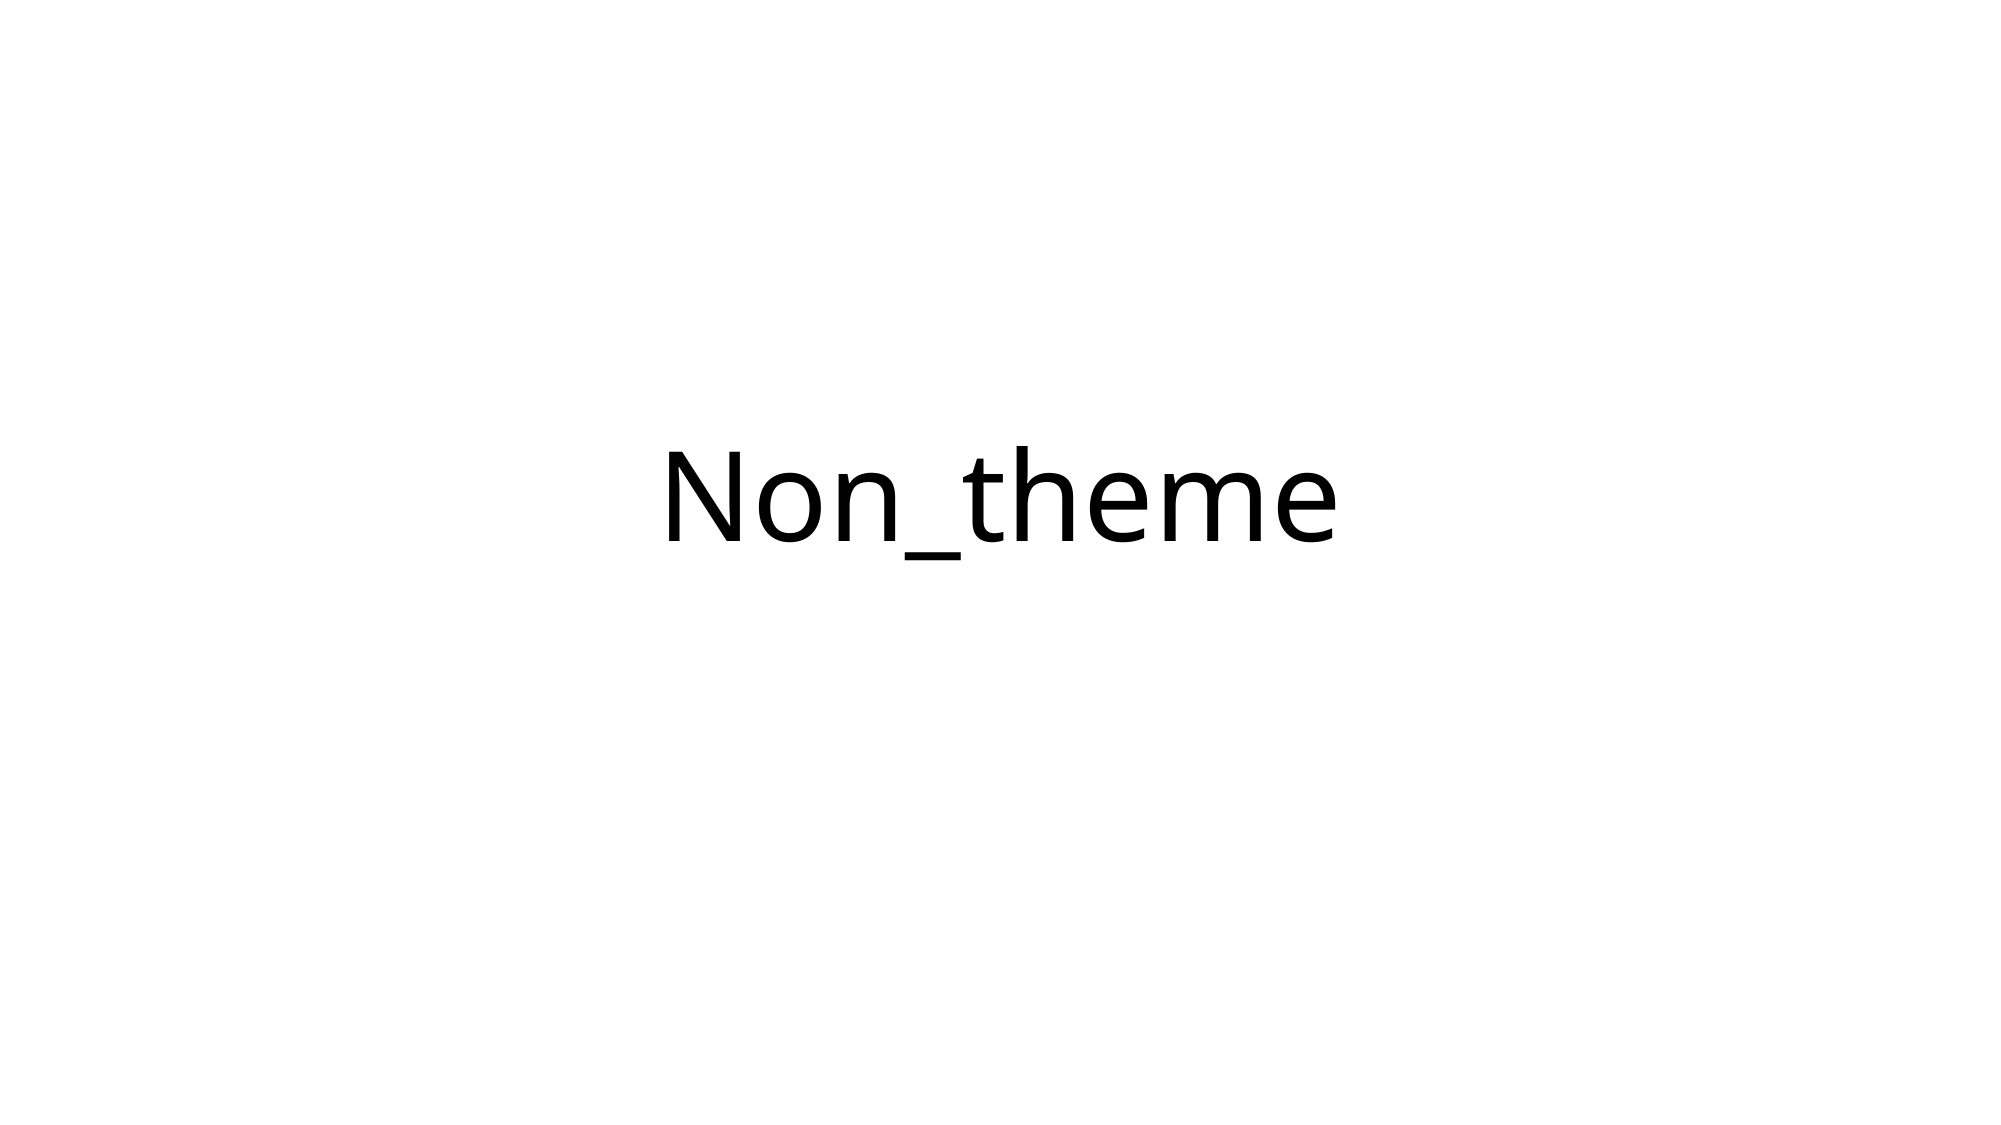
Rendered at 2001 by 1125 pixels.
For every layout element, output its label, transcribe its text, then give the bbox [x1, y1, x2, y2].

title Non_theme [249, 184, 1750, 576]
